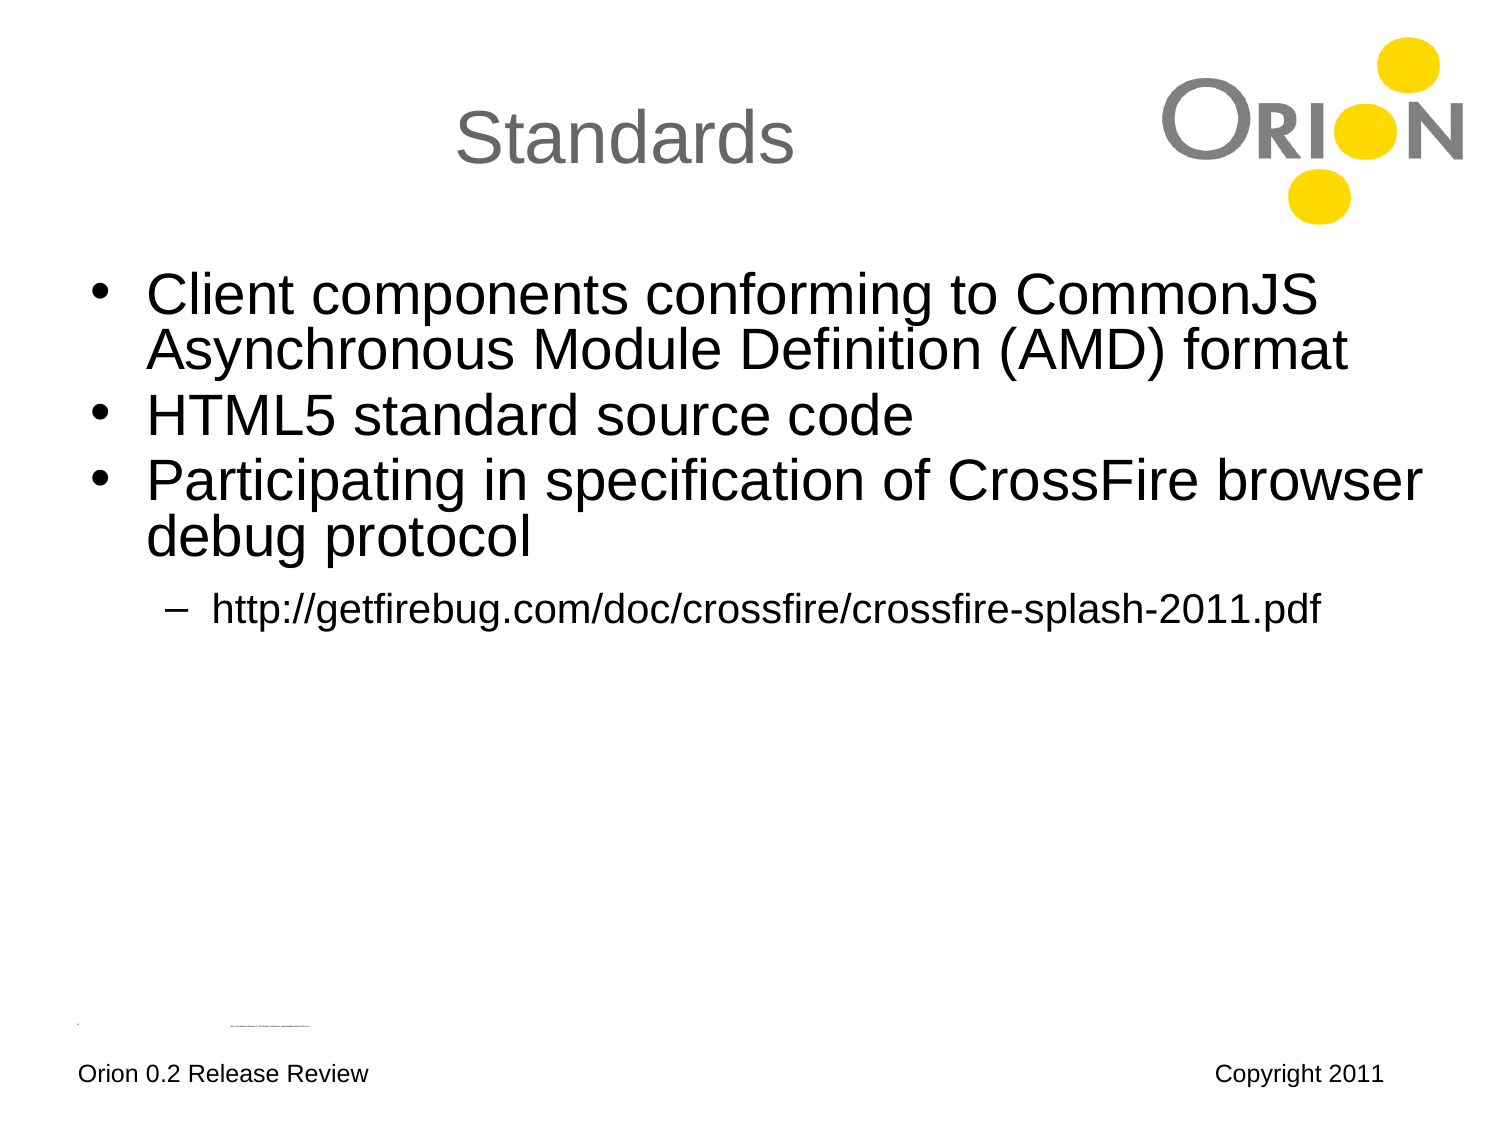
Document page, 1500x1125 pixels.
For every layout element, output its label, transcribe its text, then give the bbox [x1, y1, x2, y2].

title Standards [74, 45, 1176, 233]
list Client components conforming to CommonJS Asynchronous Module Definition (AMD) format HTML5 standard source code Participating in specification of CrossFire browser debug protocol http://getfirebug.com/doc/crossfire/crossfire-splash-2011.pdf [75, 262, 1500, 1006]
picture [1162, 37, 1463, 225]
